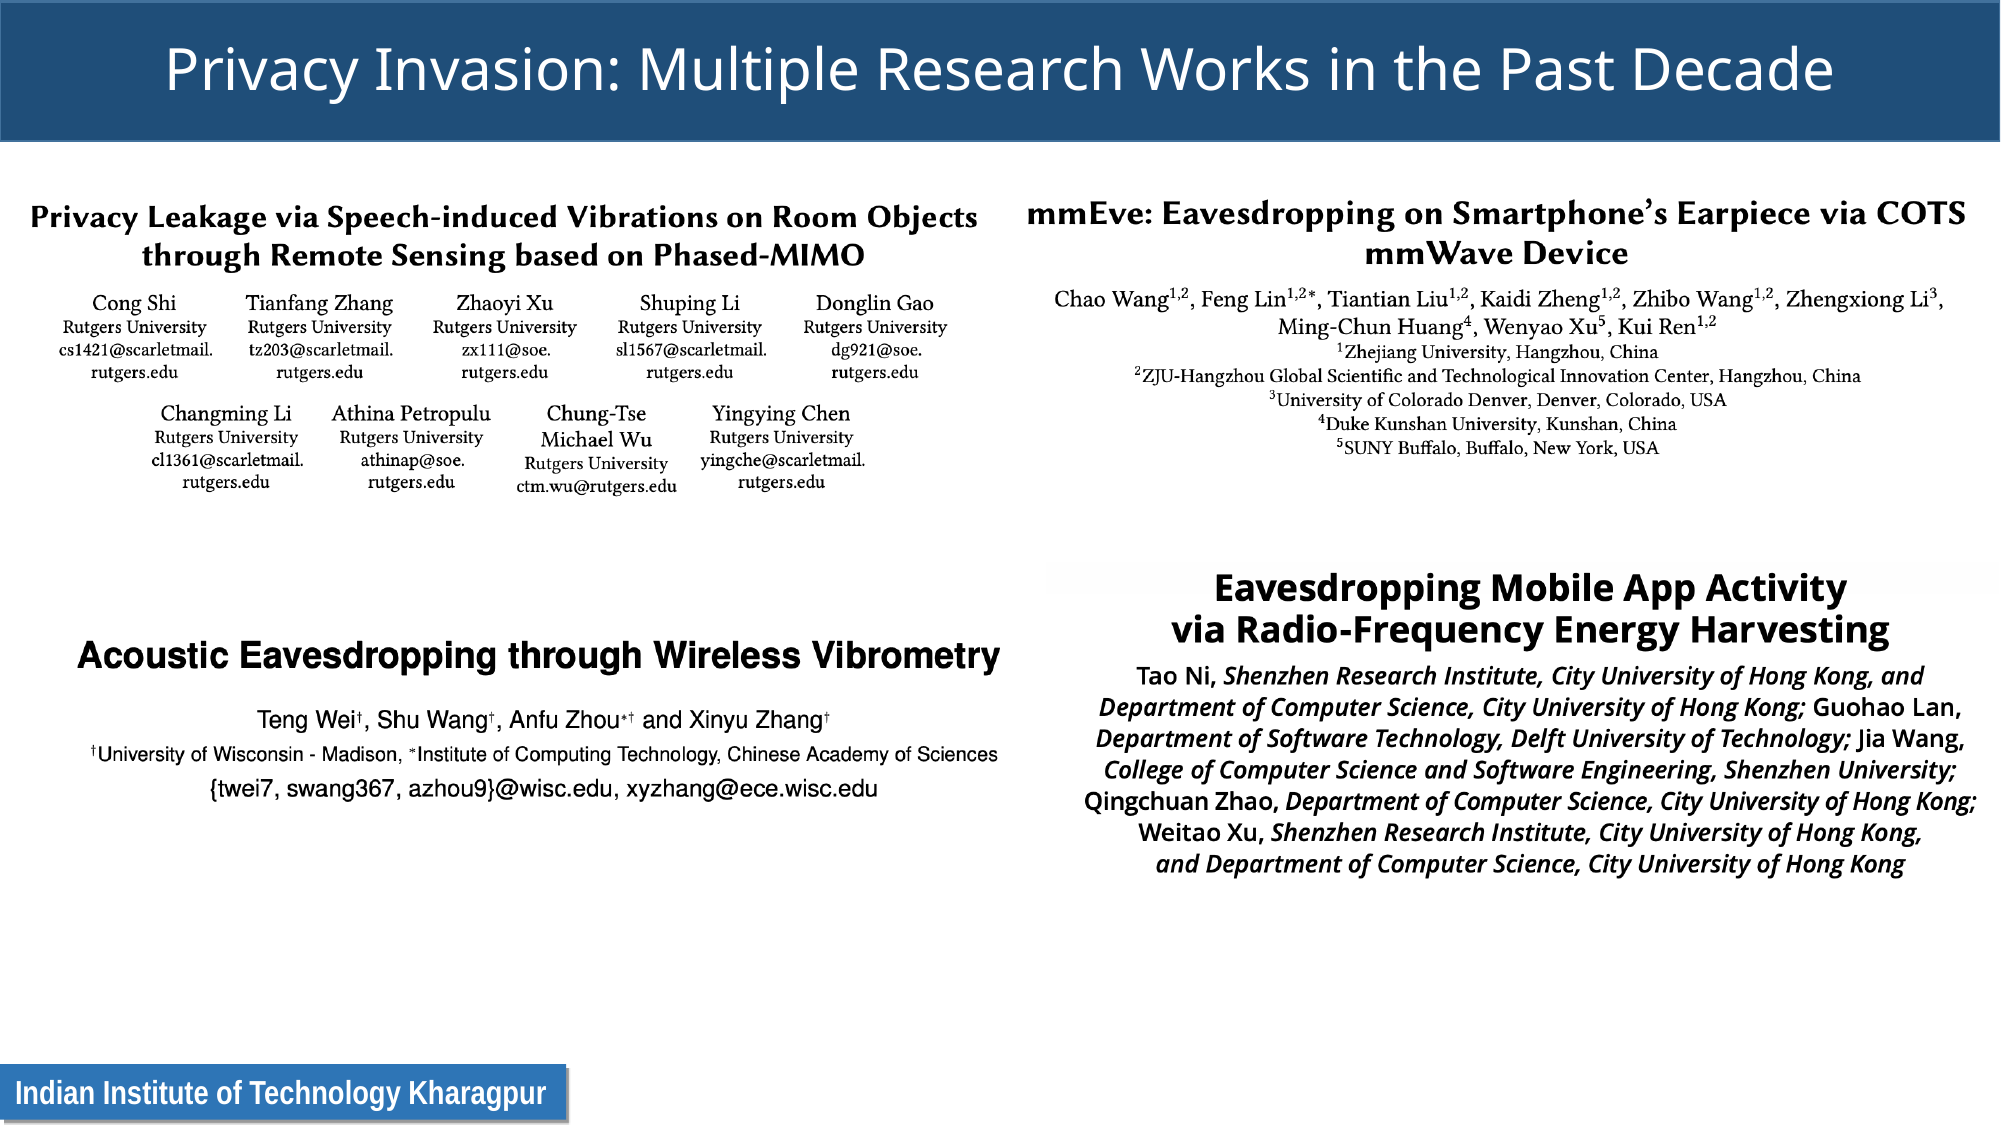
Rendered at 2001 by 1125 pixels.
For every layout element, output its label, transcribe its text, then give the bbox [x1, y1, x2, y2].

title Privacy Invasion: Multiple Research Works in the Past Decade [0, 1, 2000, 141]
picture [38, 616, 1039, 821]
picture [1046, 562, 1999, 882]
picture [0, 181, 2000, 505]
